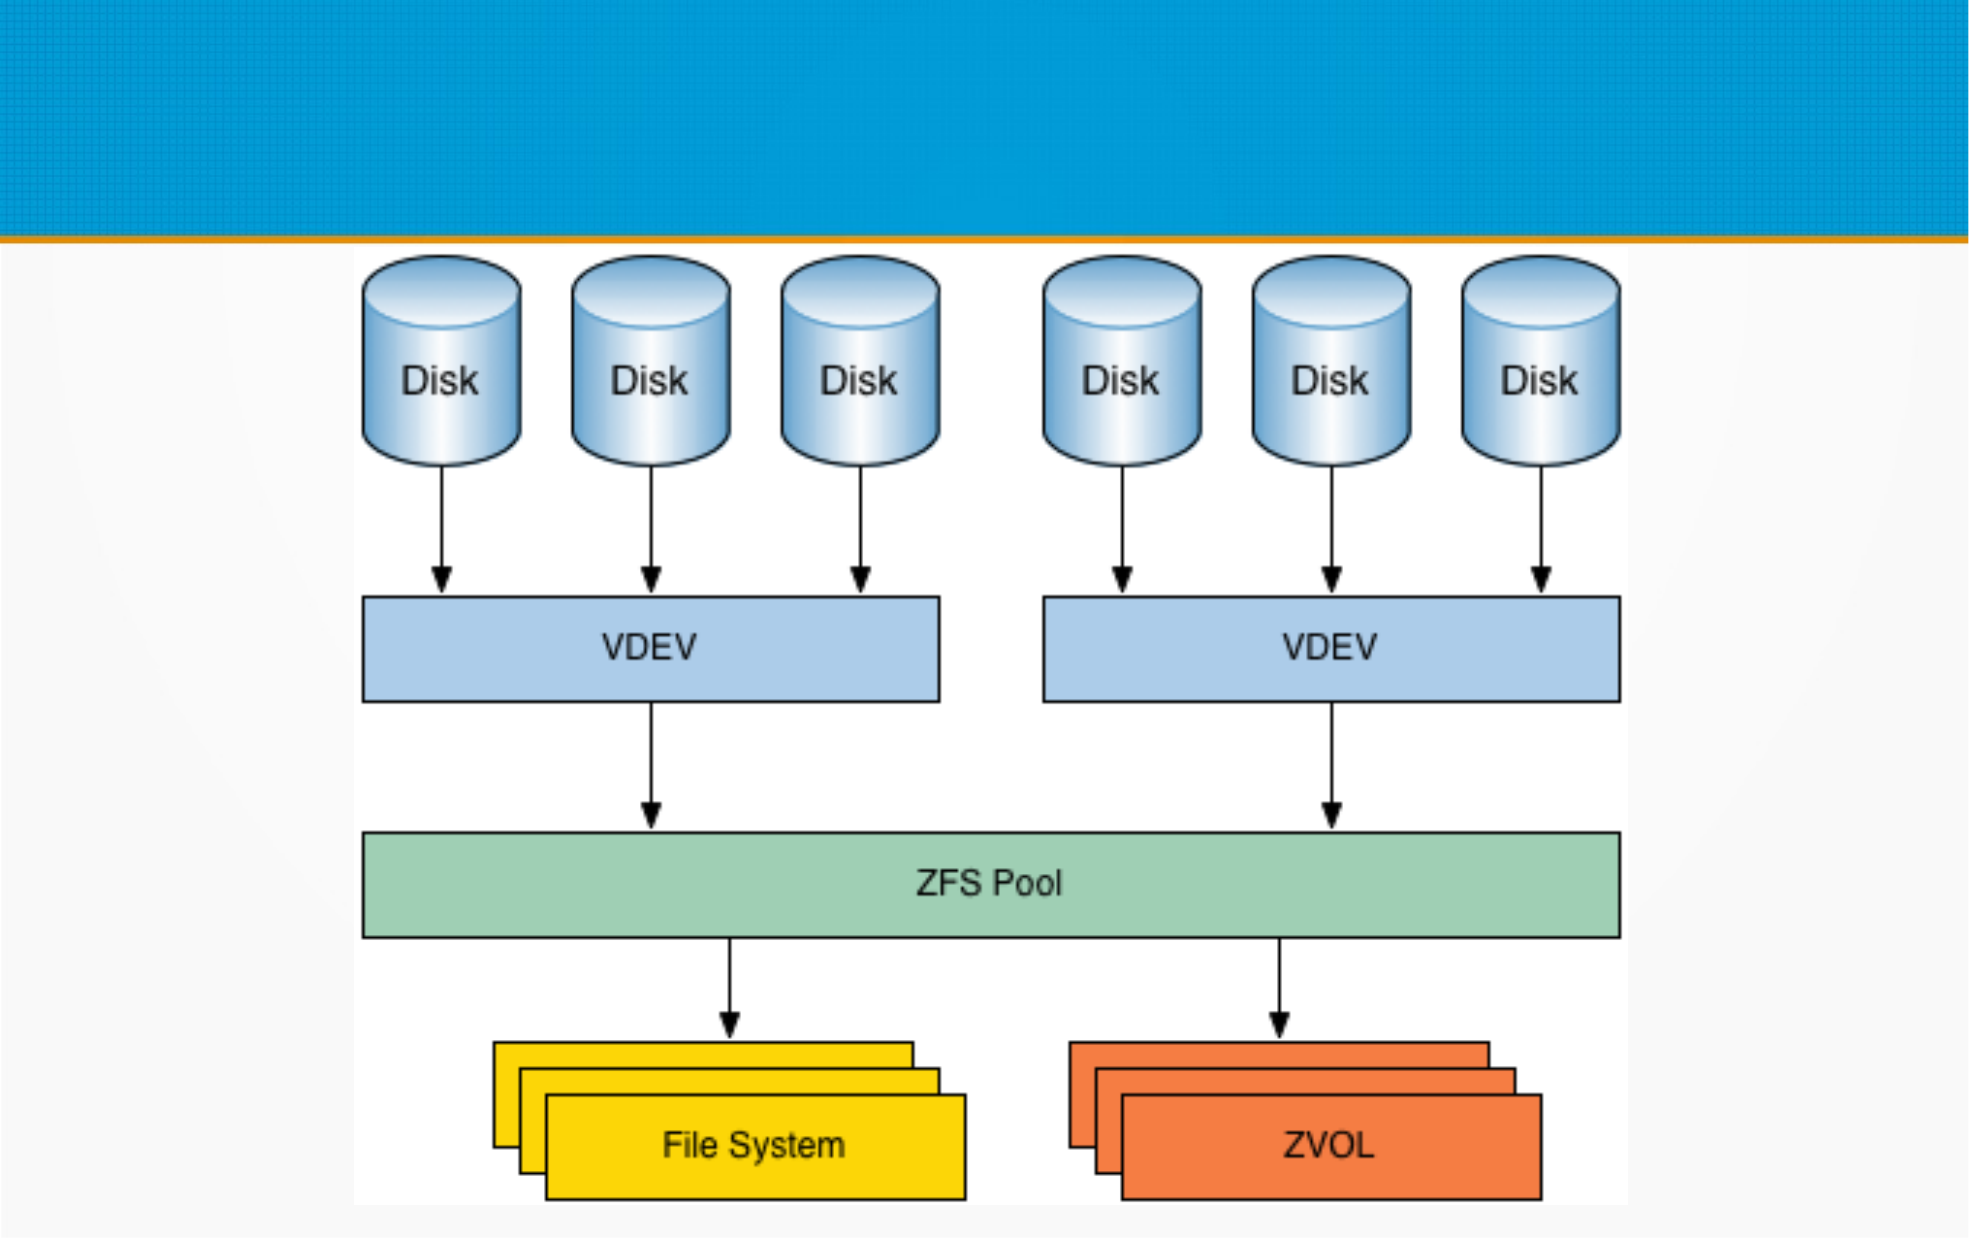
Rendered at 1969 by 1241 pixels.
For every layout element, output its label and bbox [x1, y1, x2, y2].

picture [0, 233, 1969, 1241]
